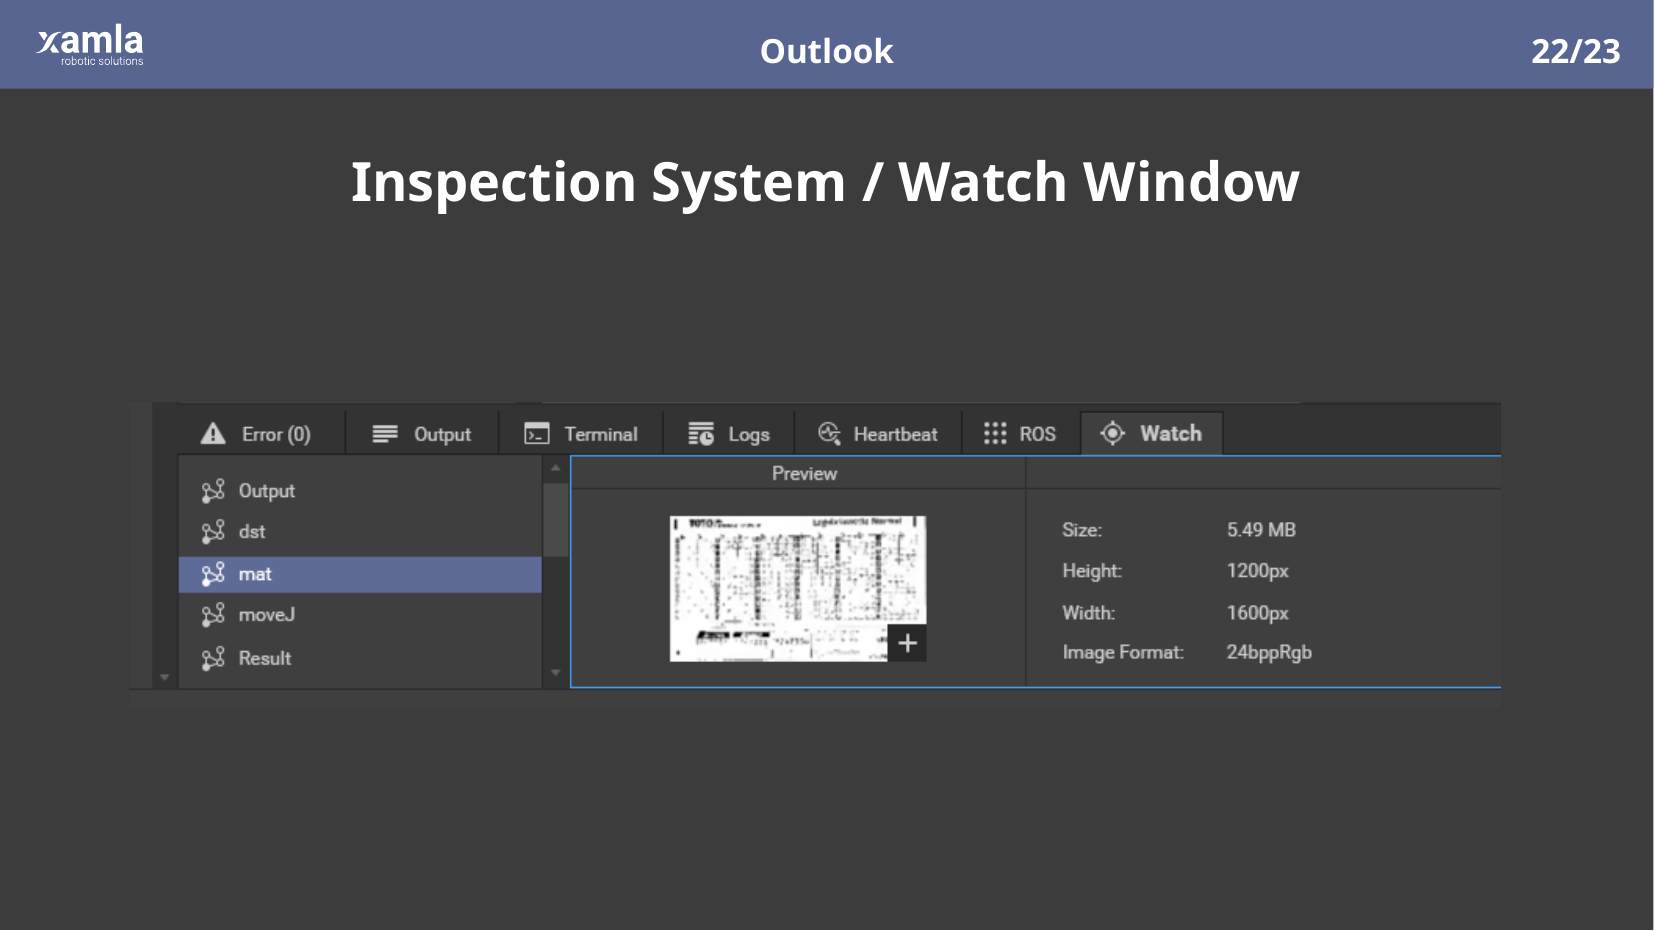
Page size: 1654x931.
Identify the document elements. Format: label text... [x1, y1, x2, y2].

text_box [0, 0, 1654, 89]
text_box Outlook [296, 20, 1357, 83]
text_box 22/23 [1511, 20, 1636, 83]
picture [35, 23, 143, 65]
picture [129, 402, 1501, 709]
text_box Inspection System / Watch Window [188, 135, 1465, 228]
